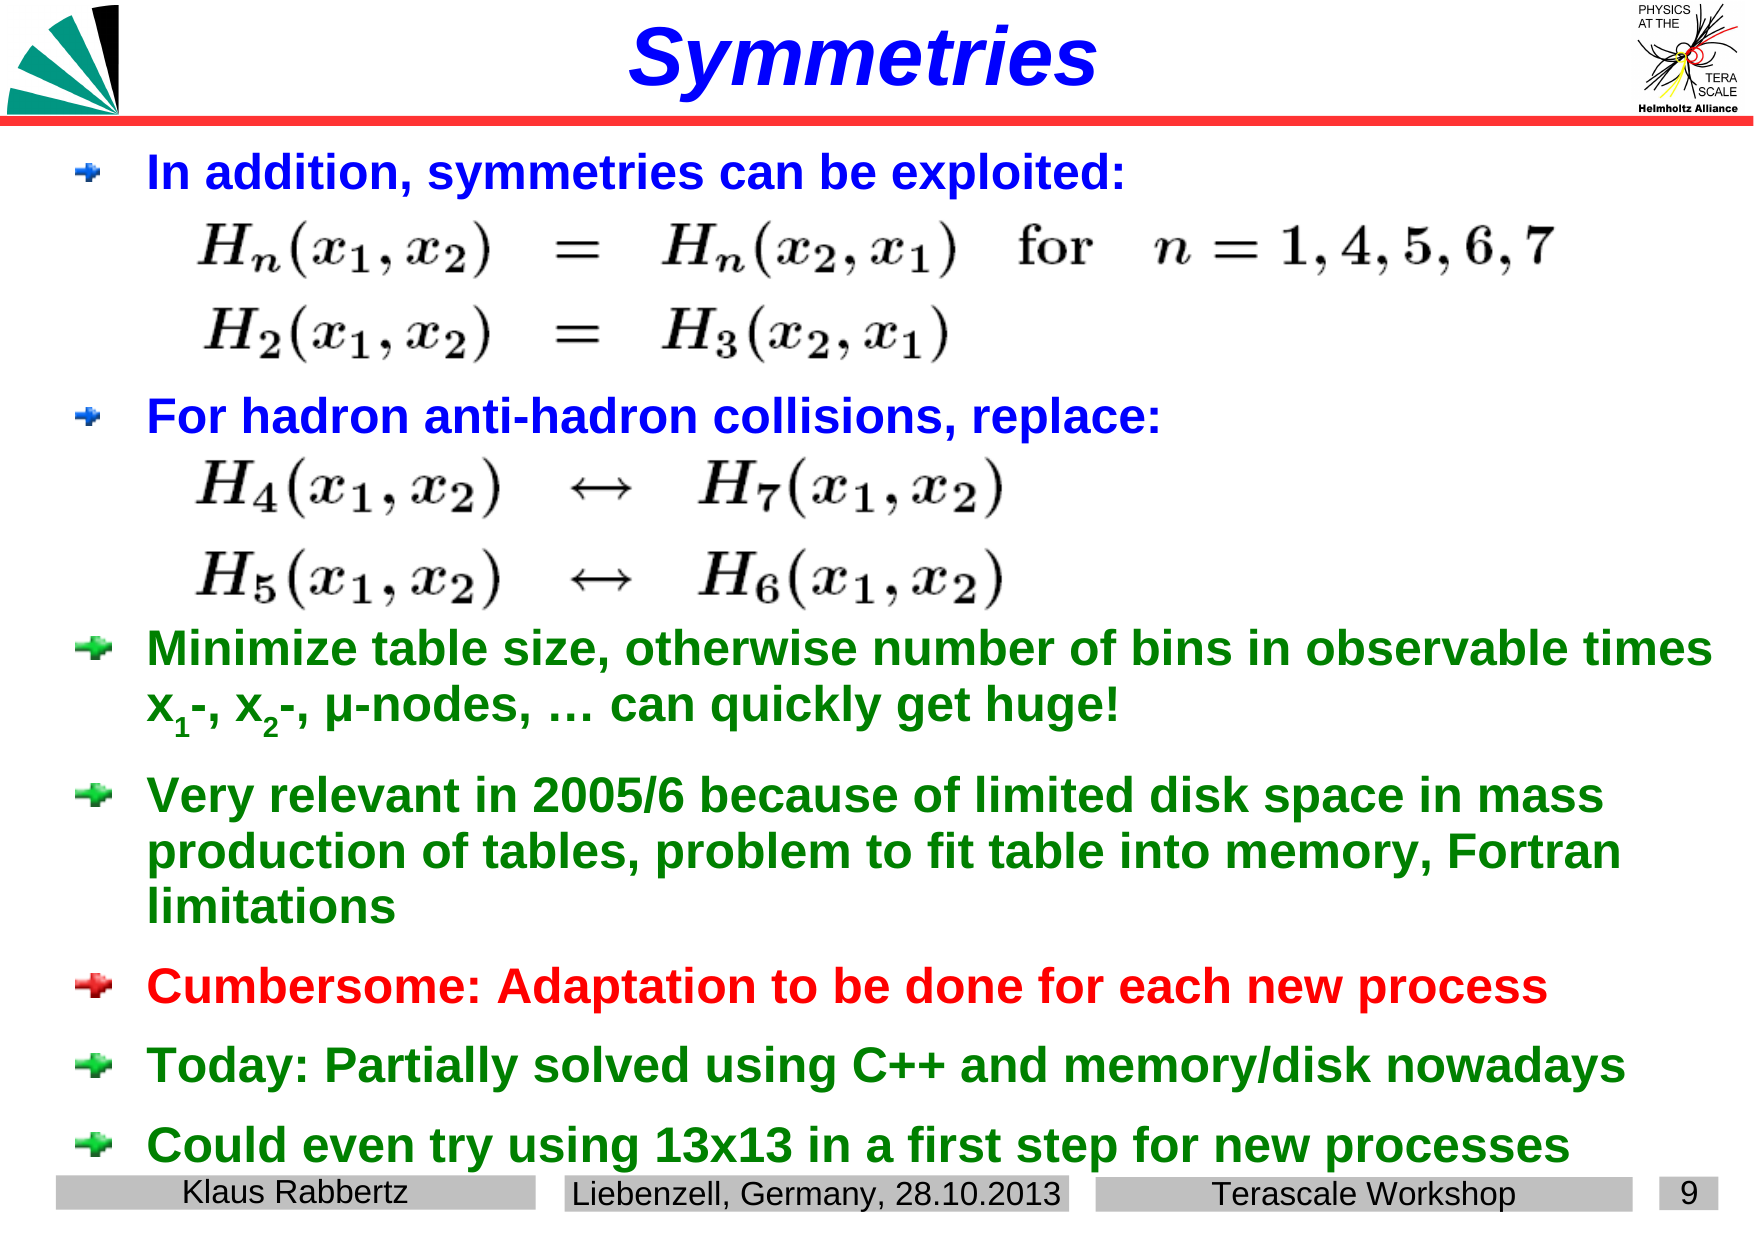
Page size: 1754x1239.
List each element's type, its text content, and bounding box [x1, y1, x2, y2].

picture [1631, 1, 1745, 115]
title Symmetries [123, 0, 1606, 114]
picture [187, 206, 1567, 378]
picture [7, 5, 119, 116]
list Minimize table size, otherwise number of bins in observable times x1-, x2-, μ-nodes, … can quickly get huge! Very relevant in 2005/6 because of limited disk space in mass production of tables, problem to fit table into memory, Fortran limitations Cumbersome: Adaptation to be done for each new process Today: Partially solved using C++ and memory/disk nowadays Could even try using 13x13 in a first step for new processes [16, 620, 1742, 1173]
list In addition, symmetries can be exploited: [16, 144, 1725, 203]
picture [183, 451, 1021, 620]
list For hadron anti-hadron collisions, replace: [16, 388, 1739, 451]
